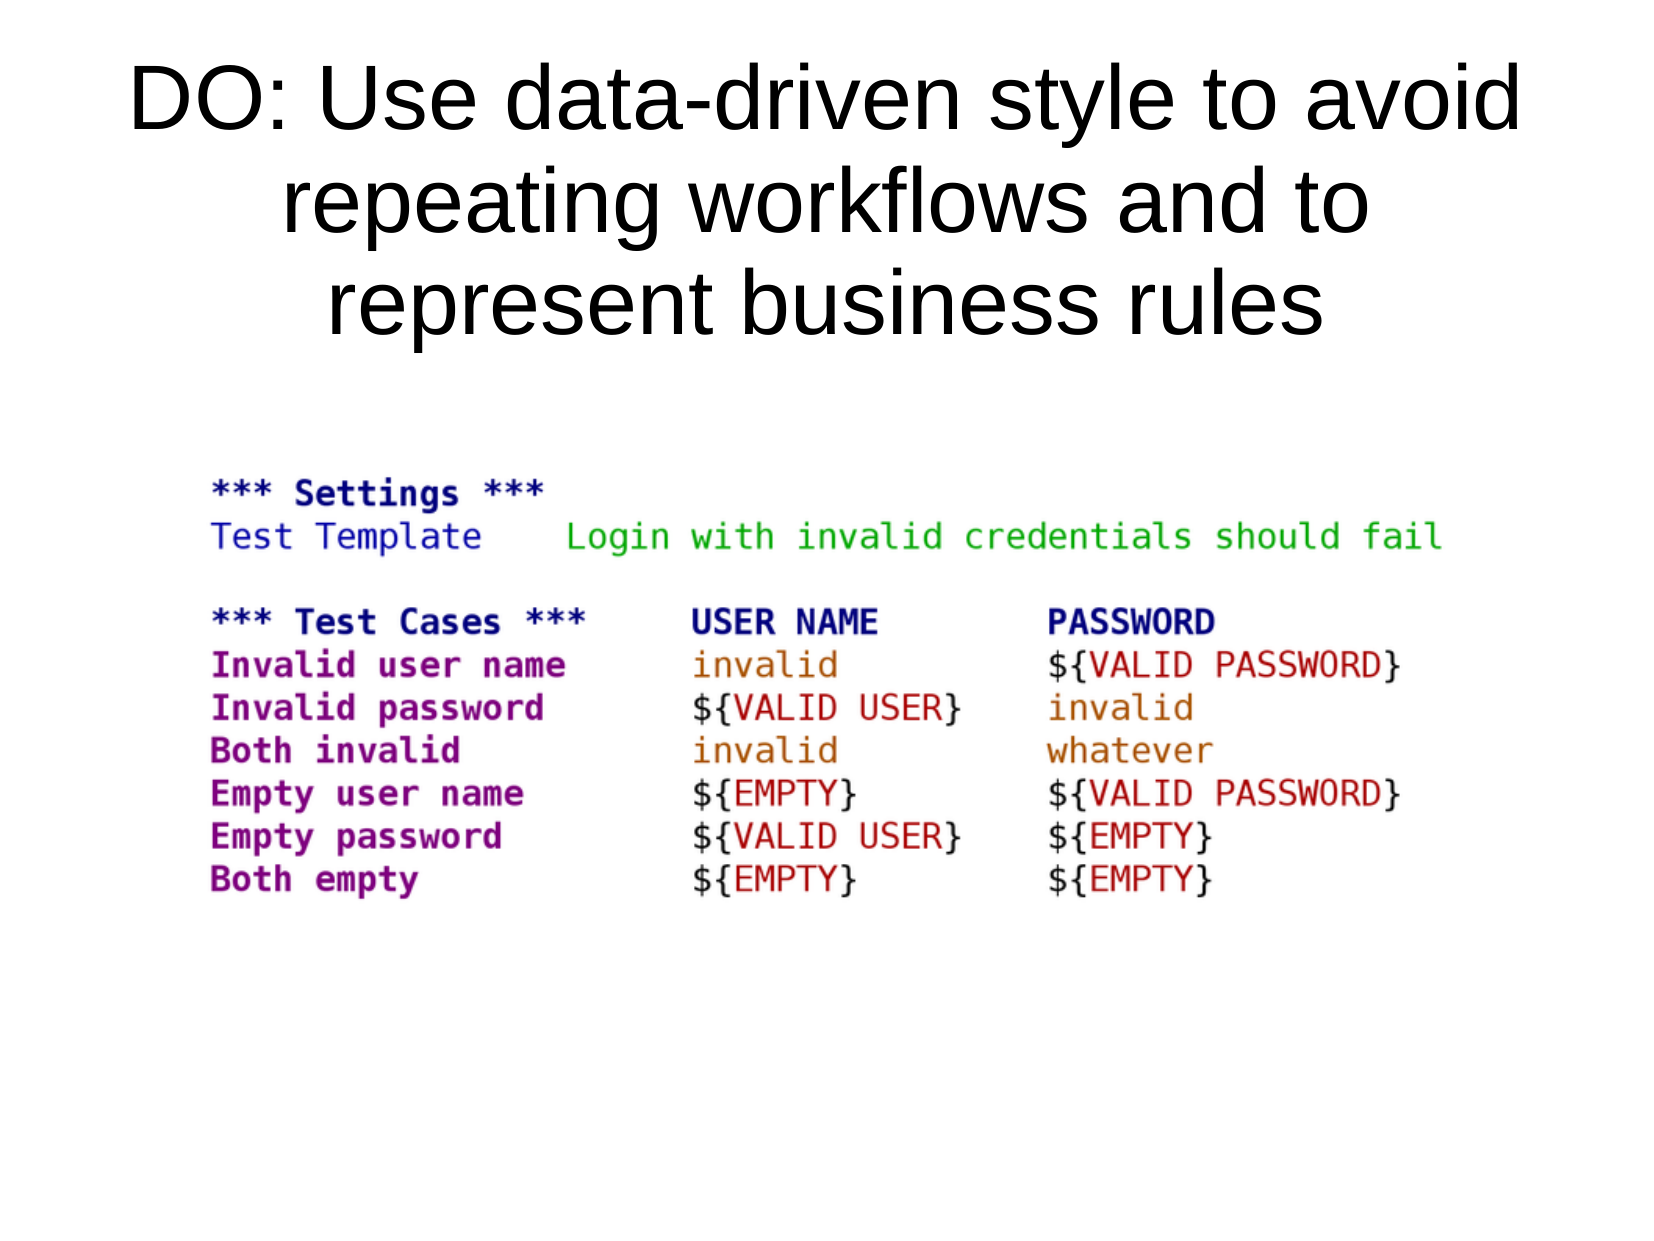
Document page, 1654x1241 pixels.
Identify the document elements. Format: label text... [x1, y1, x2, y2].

title DO: Use data-driven style to avoid repeating workflows and to represent business rules [82, 46, 1571, 355]
picture [202, 465, 1453, 910]
